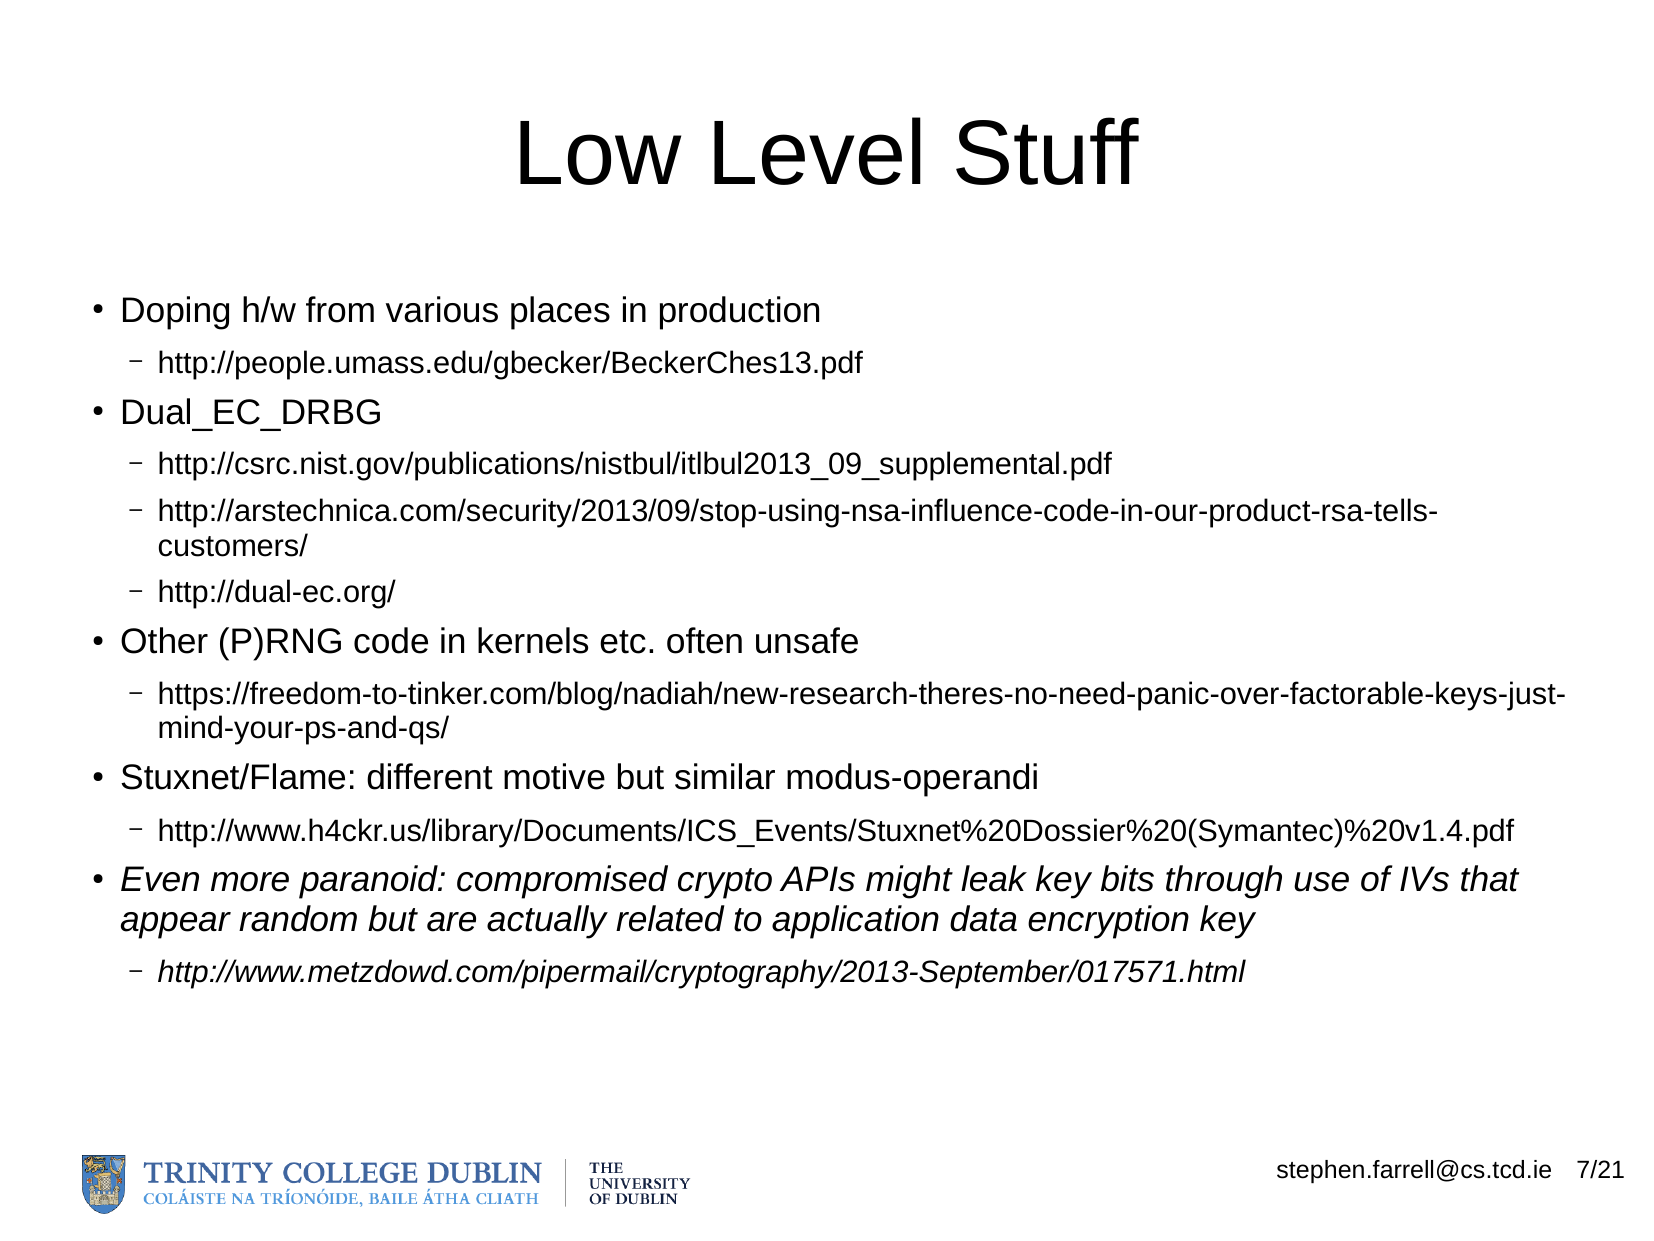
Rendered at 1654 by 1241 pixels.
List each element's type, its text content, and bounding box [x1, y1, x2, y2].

list Doping h/w from various places in production http://people.umass.edu/gbecker/BeckerChes13.pdf Dual_EC_DRBG http://csrc.nist.gov/publications/nistbul/itlbul2013_09_supplemental.pdf http://arstechnica.com/security/2013/09/stop-using-nsa-influence-code-in-our-product-rsa-tells-customers/ http://dual-ec.org/ Other (P)RNG code in kernels etc. often unsafe https://freedom-to-tinker.com/blog/nadiah/new-research-theres-no-need-panic-over-factorable-keys-just-mind-your-ps-and-qs/ Stuxnet/Flame: different motive but similar modus-operandi http://www.h4ckr.us/library/Documents/ICS_Events/Stuxnet%20Dossier%20(Symantec)%20v1.4.pdf Even more paranoid: compromised crypto APIs might leak key bits through use of IVs that appear random but are actually related to application data encryption key http://www.metzdowd.com/pipermail/cryptography/2013-September/017571.html [82, 290, 1571, 1010]
title Low Level Stuff [82, 49, 1571, 257]
picture [82, 1155, 694, 1214]
